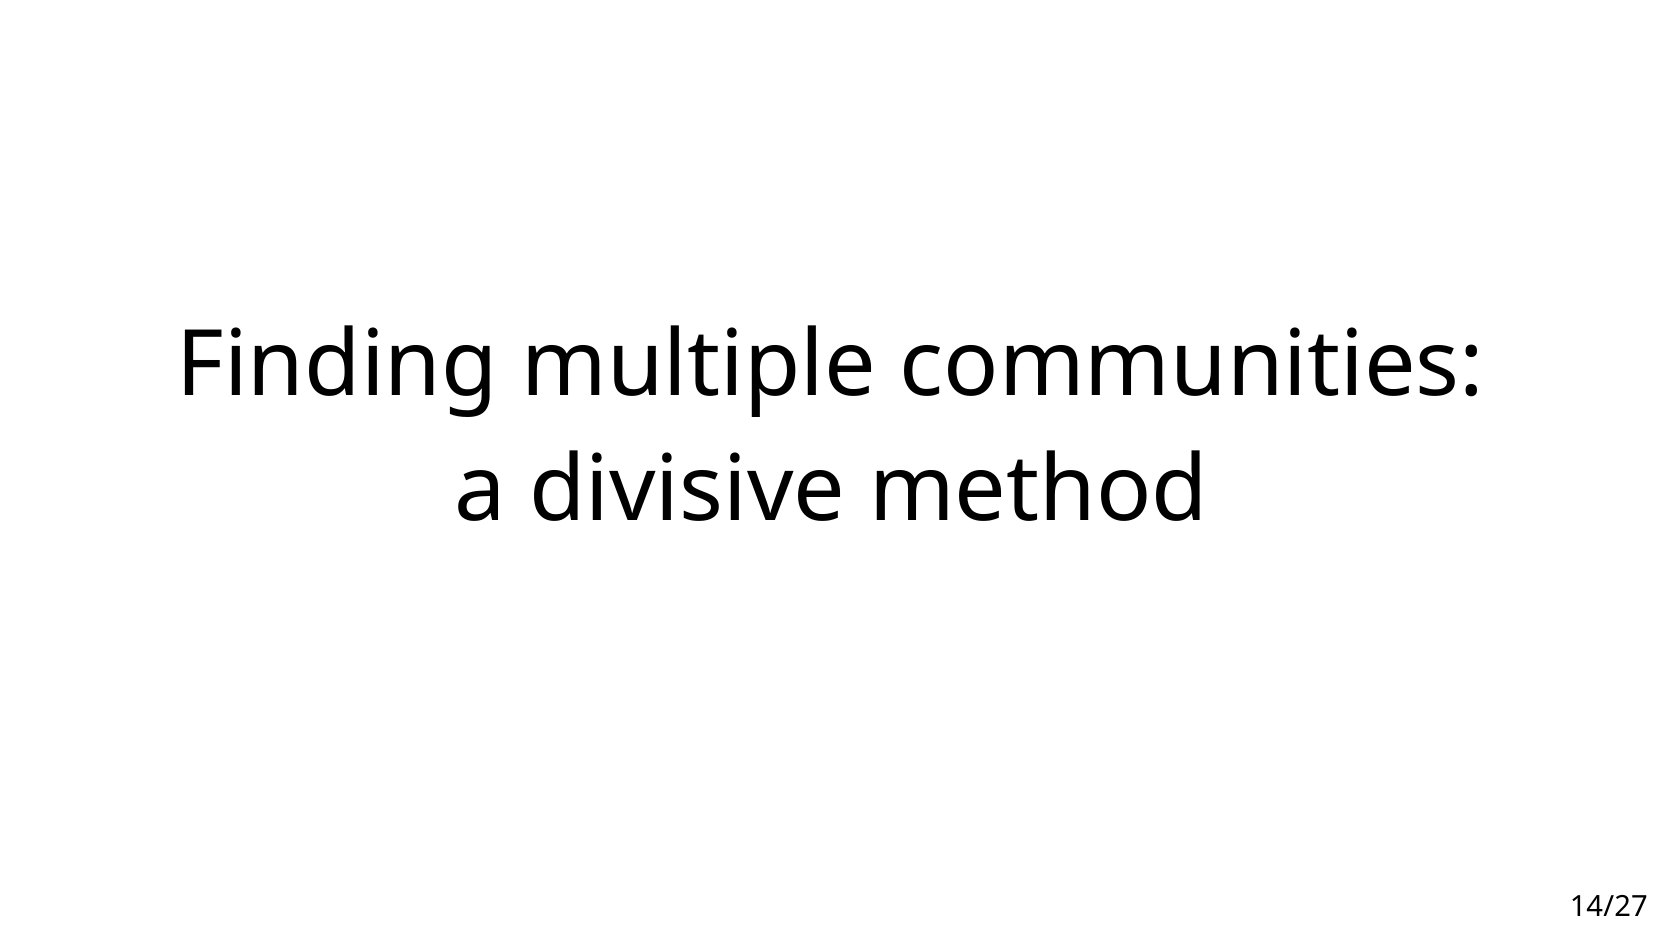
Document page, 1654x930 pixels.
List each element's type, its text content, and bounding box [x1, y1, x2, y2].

title Finding multiple communities: a divisive method [87, 293, 1576, 552]
